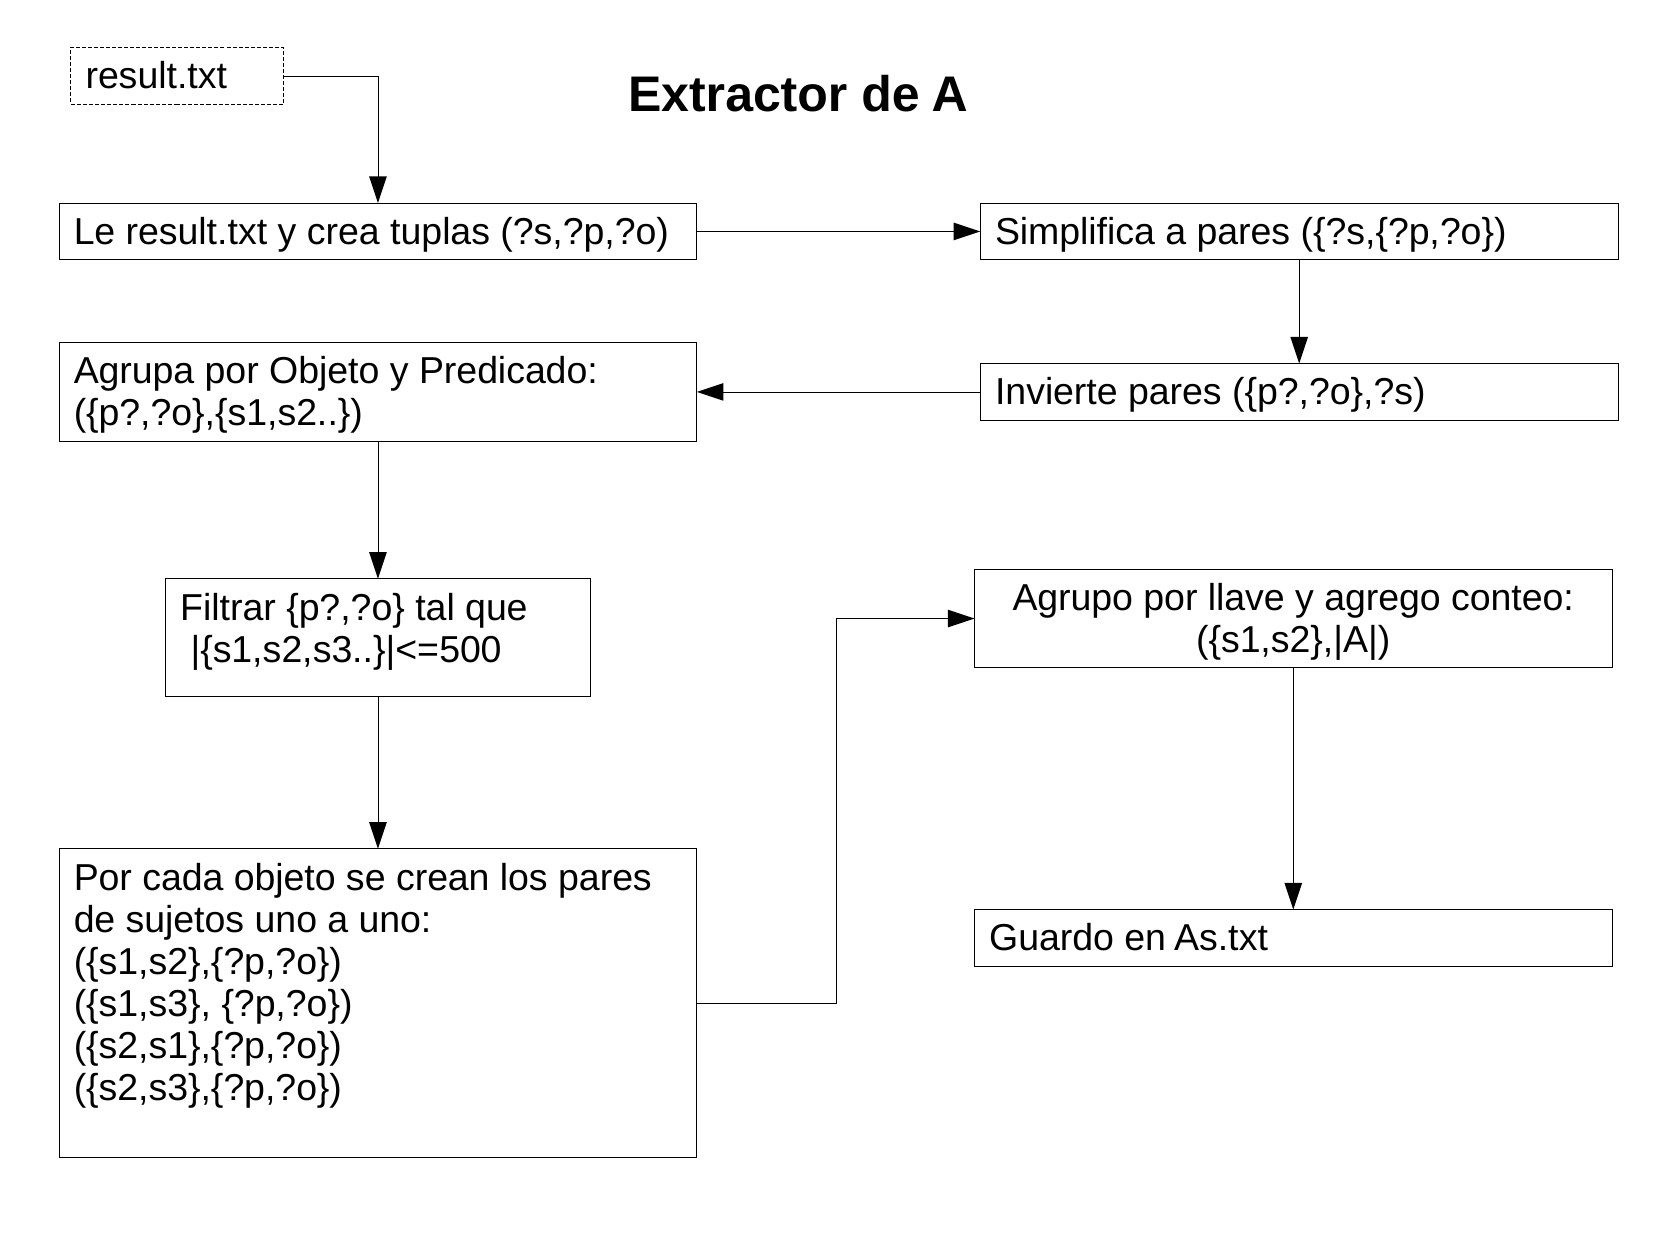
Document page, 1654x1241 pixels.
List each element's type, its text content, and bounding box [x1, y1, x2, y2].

text_box Agrupa por Objeto y Predicado: ({p?,?o},{s1,s2..}) [59, 342, 697, 442]
text_box Por cada objeto se crean los pares de sujetos uno a uno: ({s1,s2},{?p,?o}) ({s1,s3}, {?p,?o}) ({s2,s1},{?p,?o}) ({s2,s3},{?p,?o}) [59, 848, 697, 1158]
text_box Filtrar {p?,?o} tal que |{s1,s2,s3..}|<=500 [165, 578, 591, 697]
text_box Agrupo por llave y agrego conteo: ({s1,s2},|A|) [974, 569, 1613, 668]
text_box Extractor de A [472, 59, 1134, 131]
text_box Invierte pares ({p?,?o},?s) [980, 363, 1619, 421]
text_box Guardo en As.txt [974, 909, 1613, 967]
text_box result.txt [70, 47, 284, 105]
text_box Le result.txt y crea tuplas (?s,?p,?o) [59, 203, 697, 260]
text_box Simplifica a pares ({?s,{?p,?o}) [980, 203, 1619, 260]
